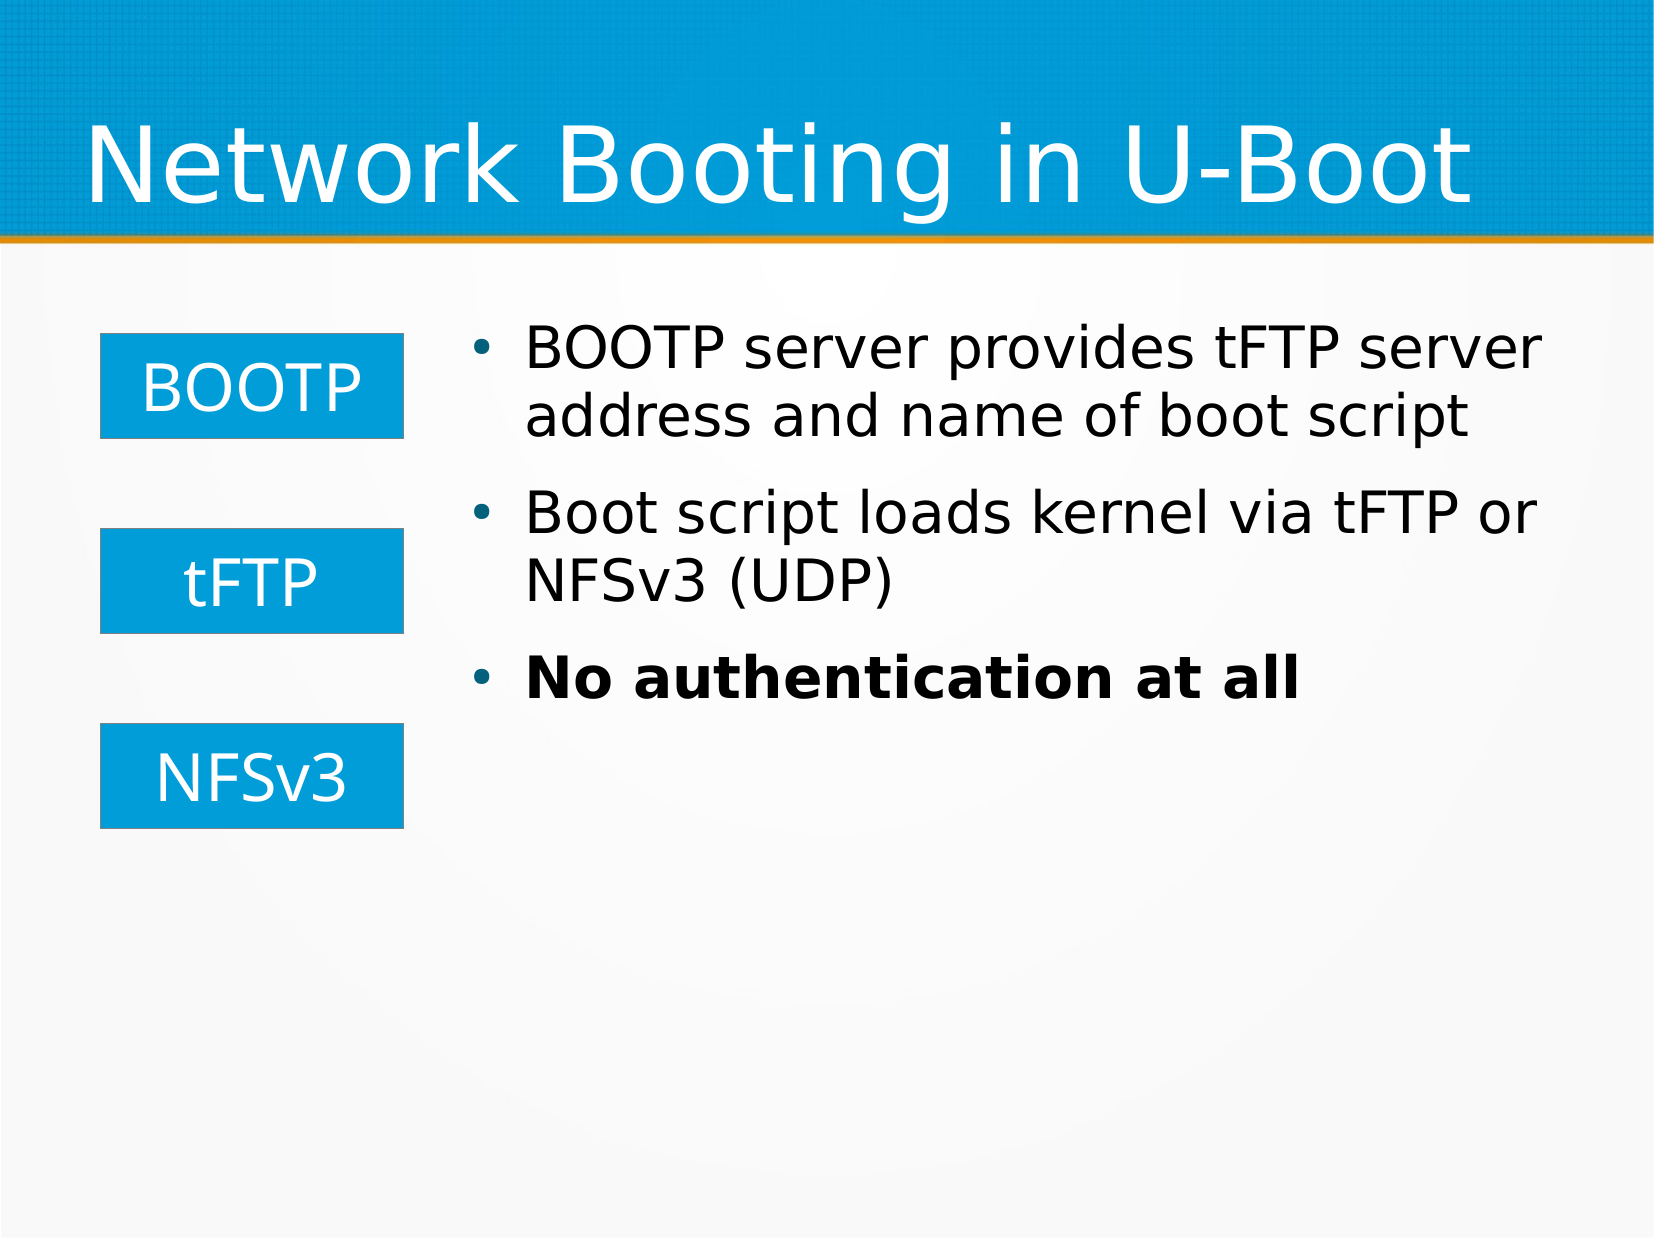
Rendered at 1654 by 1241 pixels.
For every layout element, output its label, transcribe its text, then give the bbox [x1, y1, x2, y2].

title Network Booting in U-Boot [82, 19, 1571, 227]
list BOOTP server provides tFTP server address and name of boot script Boot script loads kernel via tFTP or NFSv3 (UDP) No authentication at all [453, 314, 1563, 1081]
text_box tFTP [100, 528, 404, 634]
picture [0, 233, 1654, 1241]
text_box BOOTP [100, 333, 404, 439]
text_box NFSv3 [100, 723, 404, 829]
